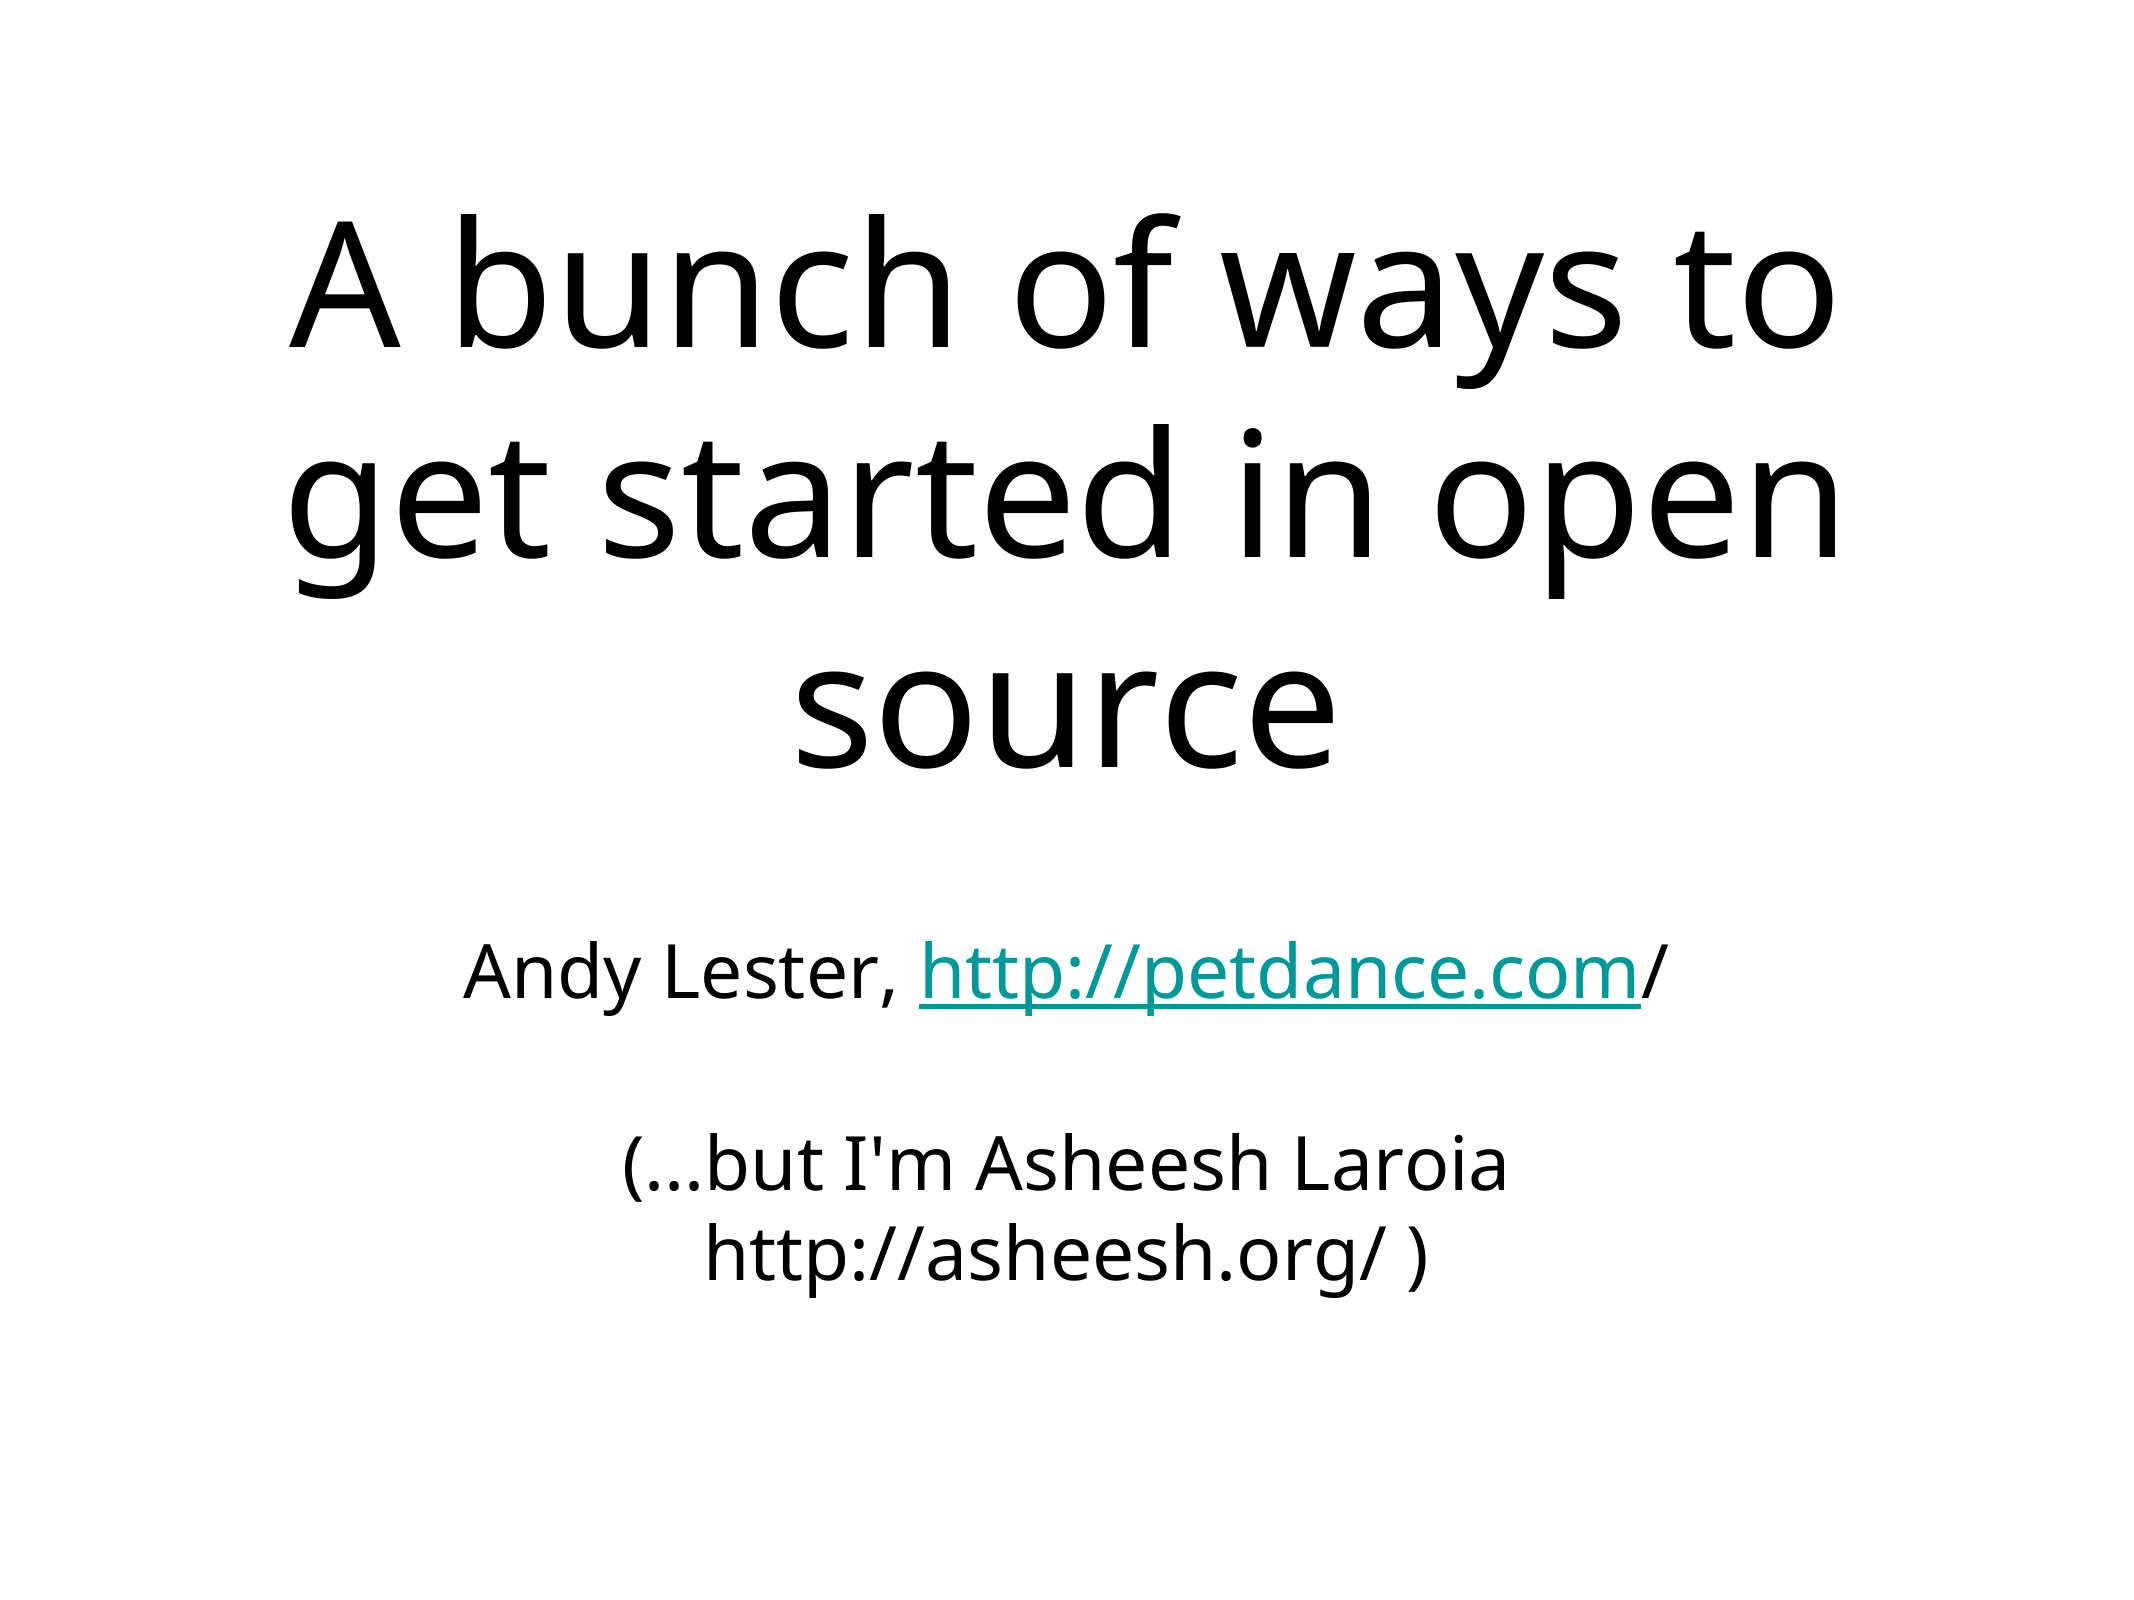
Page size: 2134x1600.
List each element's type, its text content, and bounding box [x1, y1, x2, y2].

list Andy Lester, http://petdance.com/ (...but I'm Asheesh Laroia http://asheesh.org/ ) [208, 825, 1925, 1382]
title A bunch of ways to get started in open source [208, 163, 1925, 811]
